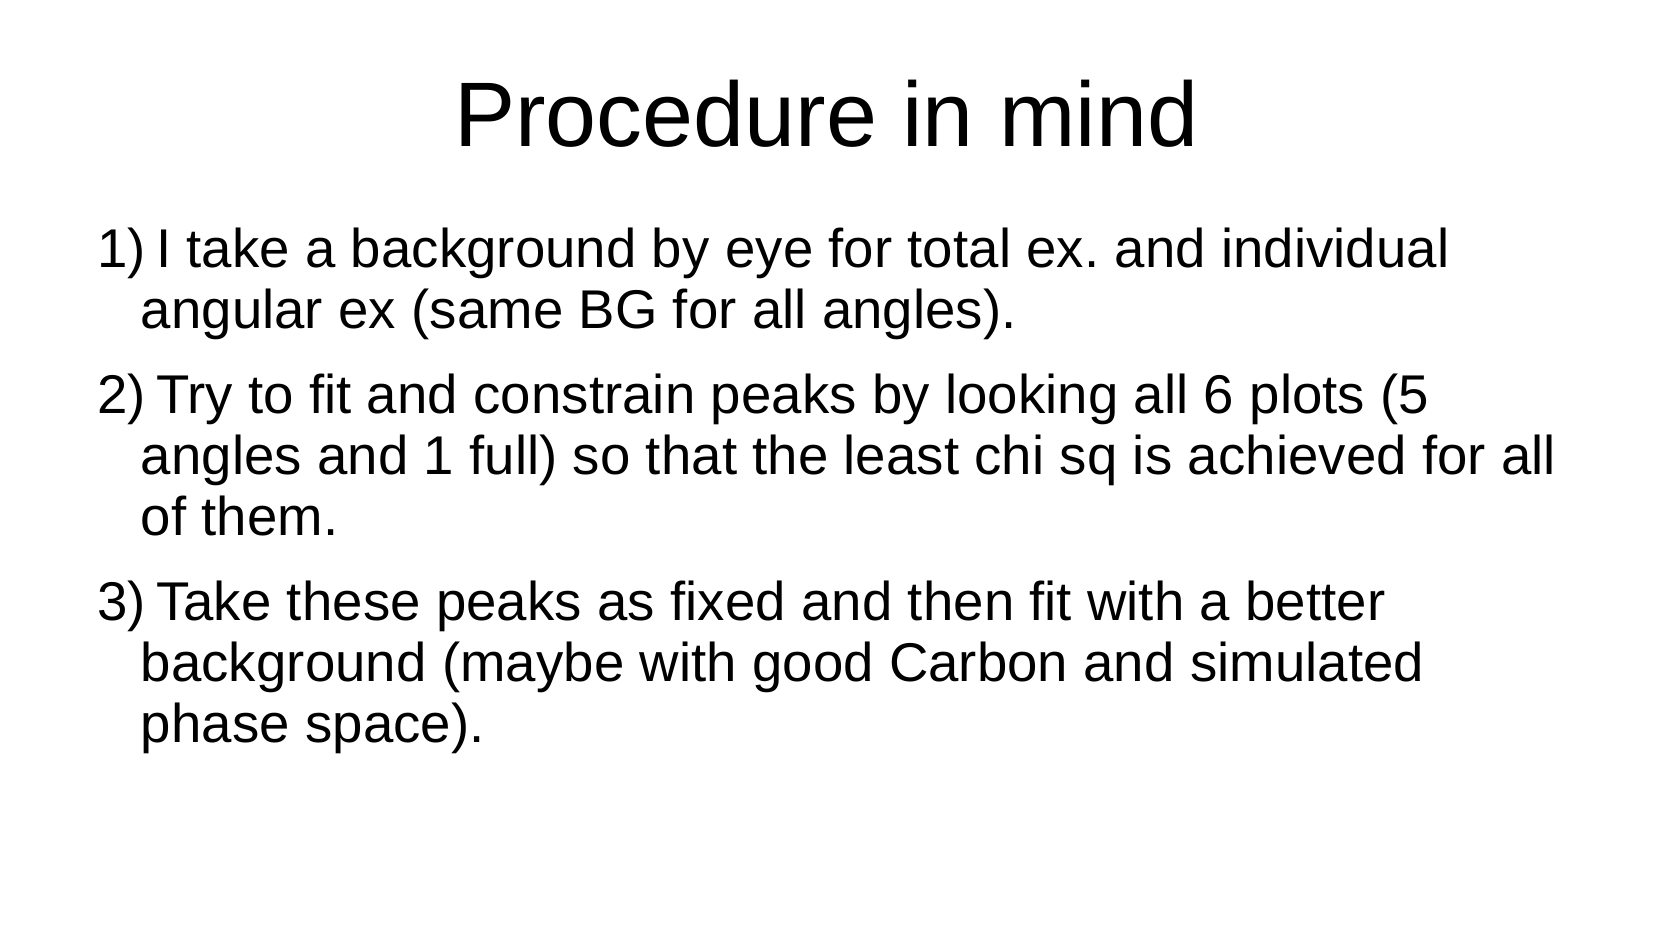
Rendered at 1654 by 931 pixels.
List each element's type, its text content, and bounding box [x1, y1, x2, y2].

list I take a background by eye for total ex. and individual angular ex (same BG for all angles). Try to fit and constrain peaks by looking all 6 plots (5 angles and 1 full) so that the least chi sq is achieved for all of them. Take these peaks as fixed and then fit with a better background (maybe with good Carbon and simulated phase space). [82, 217, 1571, 758]
title Procedure in mind [82, 37, 1571, 193]
